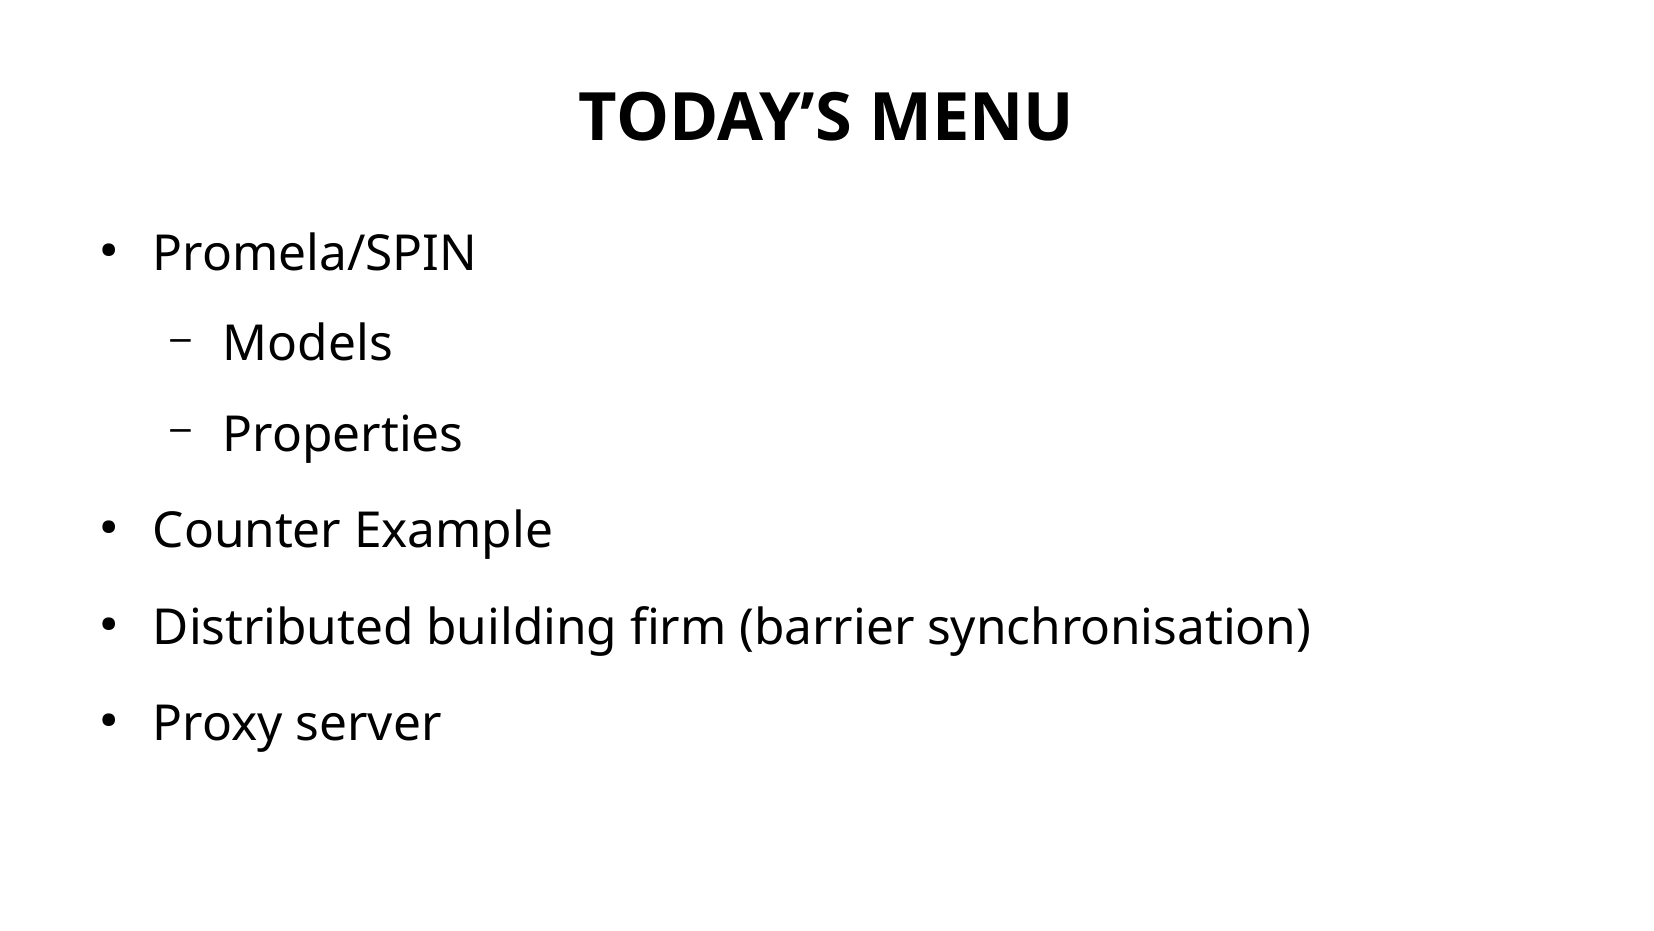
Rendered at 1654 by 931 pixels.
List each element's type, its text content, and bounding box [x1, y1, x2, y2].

title TODAY’S MENU [82, 36, 1571, 193]
list Promela/SPIN Models Properties Counter Example Distributed building firm (barrier synchronisation) Proxy server [82, 217, 1571, 757]
